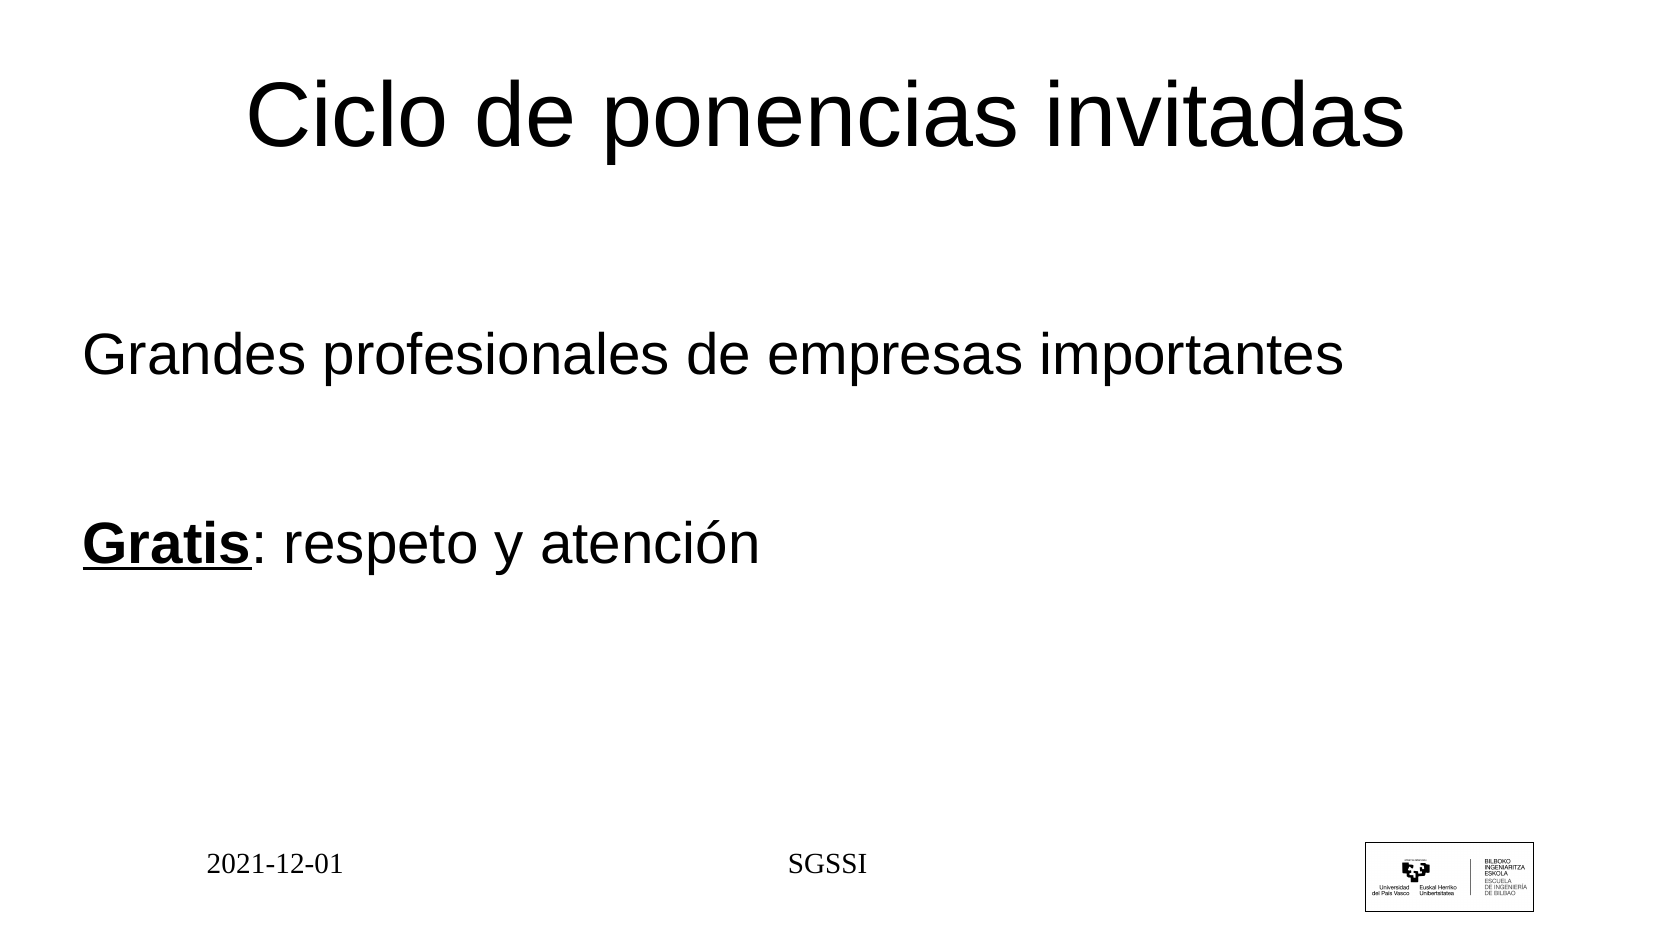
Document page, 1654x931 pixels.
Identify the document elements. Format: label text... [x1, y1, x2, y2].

title Ciclo de ponencias invitadas [82, 37, 1571, 193]
list Grandes profesionales de empresas importantes Gratis: respeto y atención [82, 217, 1571, 758]
picture [1366, 843, 1533, 911]
